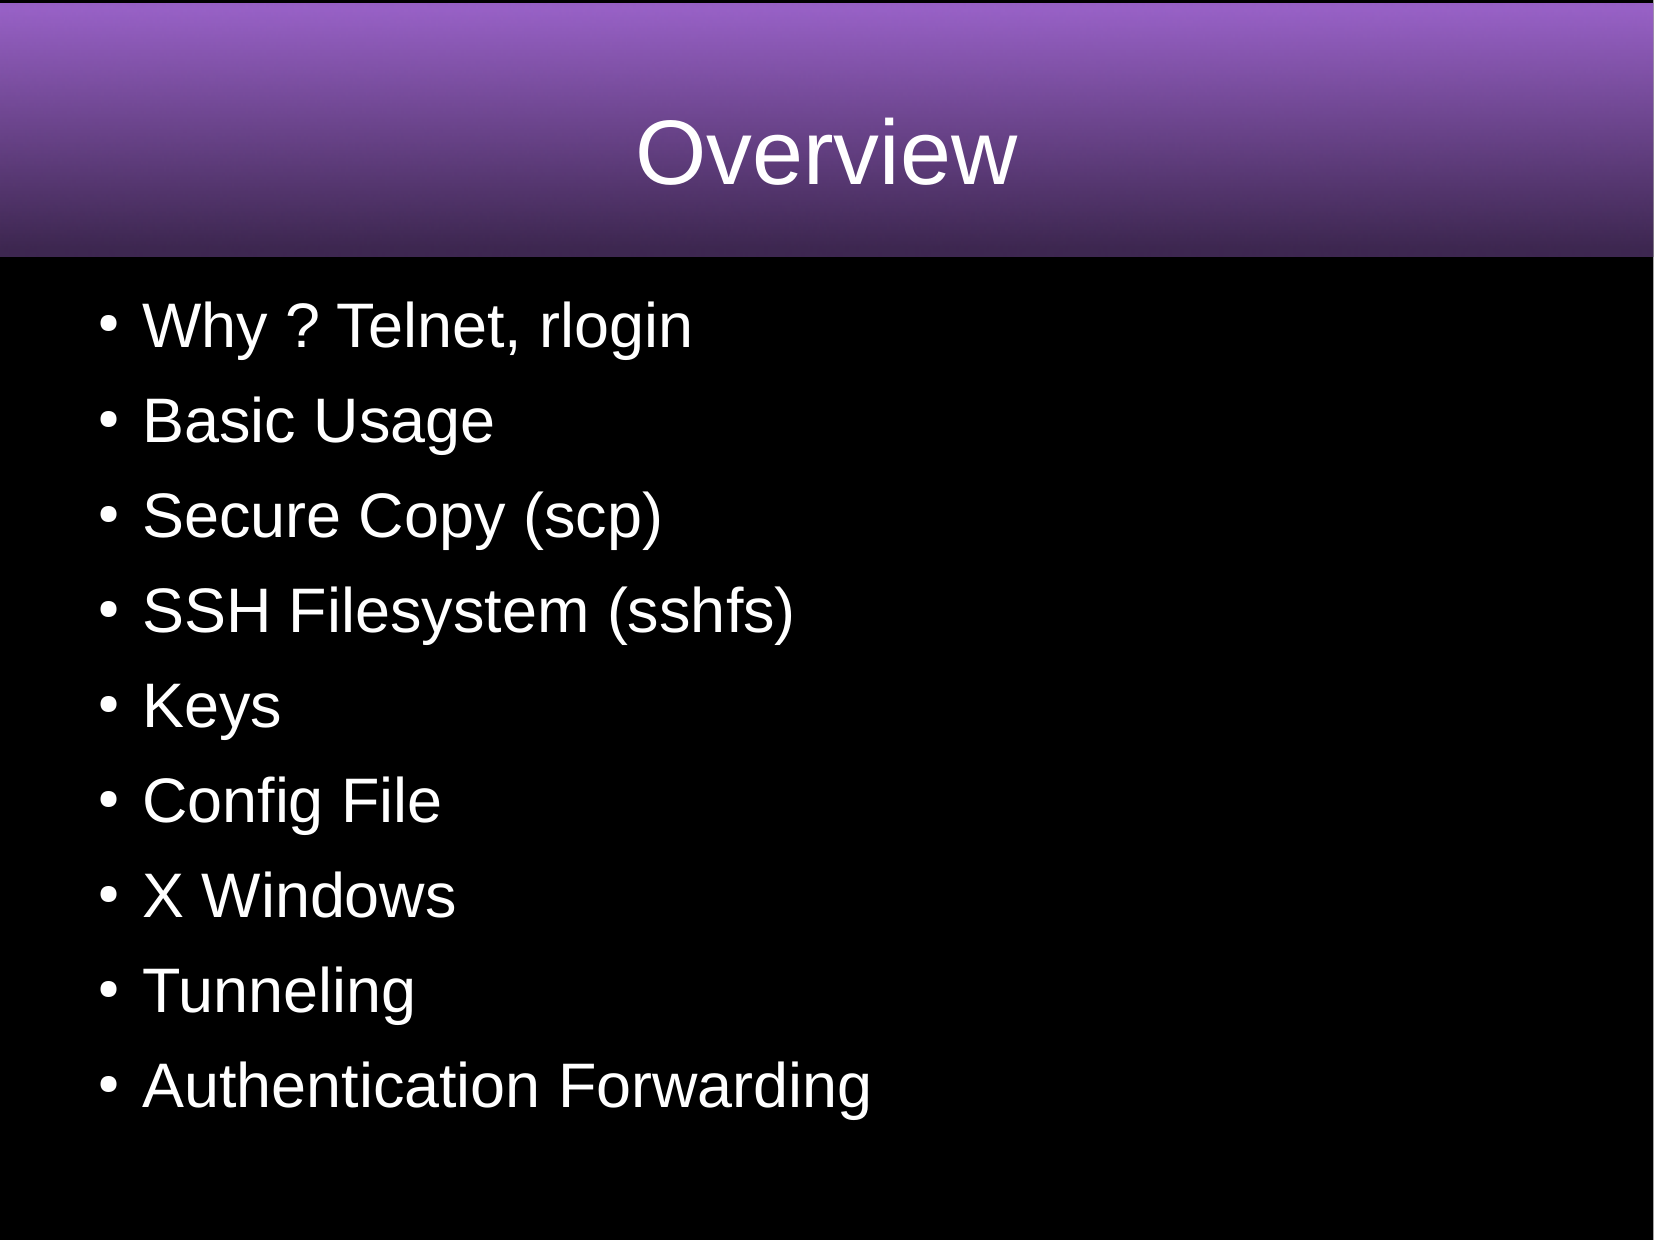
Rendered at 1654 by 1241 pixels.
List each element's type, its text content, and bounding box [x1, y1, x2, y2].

title Overview [82, 49, 1571, 257]
list Why ? Telnet, rlogin Basic Usage Secure Copy (scp) SSH Filesystem (sshfs) Keys Config File X Windows Tunneling Authentication Forwarding [82, 290, 1571, 1130]
picture [0, 3, 1654, 257]
